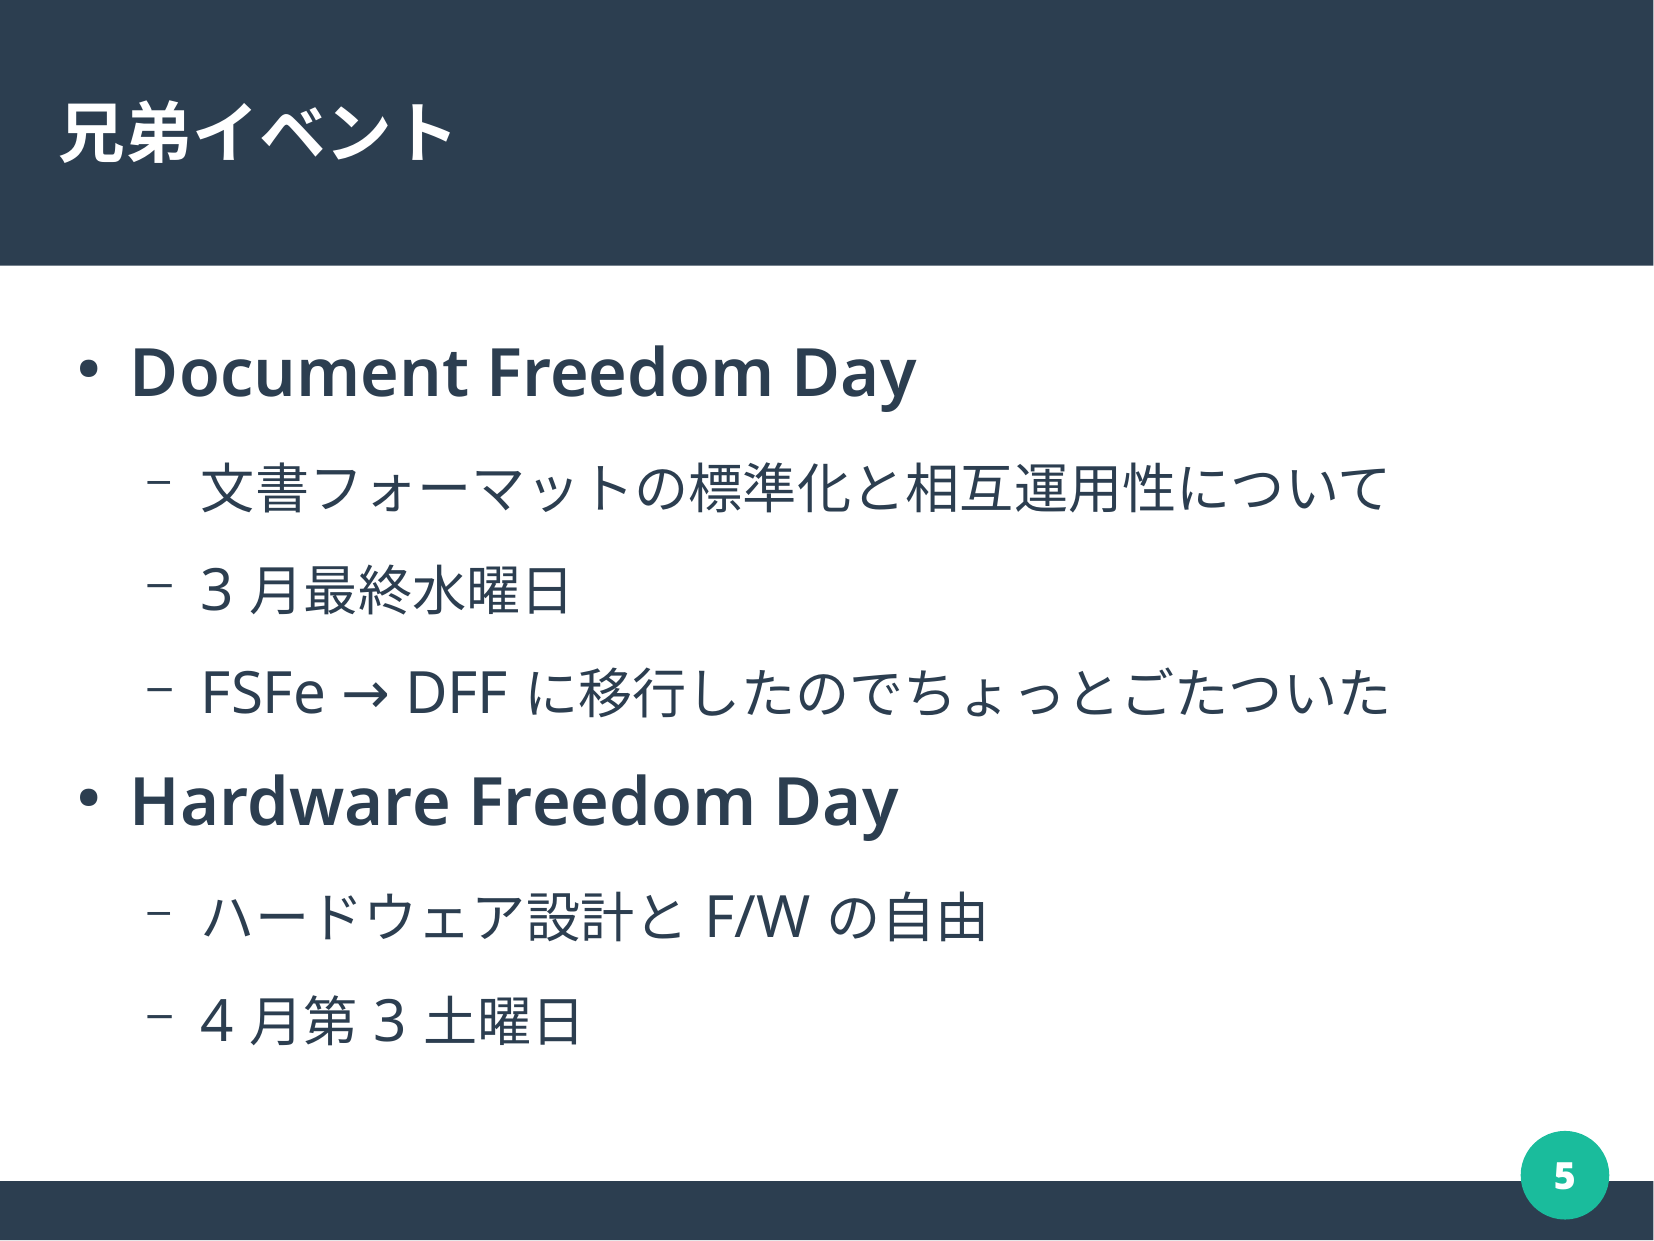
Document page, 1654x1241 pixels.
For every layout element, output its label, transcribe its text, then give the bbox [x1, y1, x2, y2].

list Document Freedom Day 文書フォーマットの標準化と相互運用性について 3月最終水曜日 FSFe → DFFに移行したのでちょっとごたついた Hardware Freedom Day ハードウェア設計とF/Wの自由 4月第3土曜日 [59, 324, 1595, 1152]
title 兄弟イベント [59, 49, 1595, 207]
